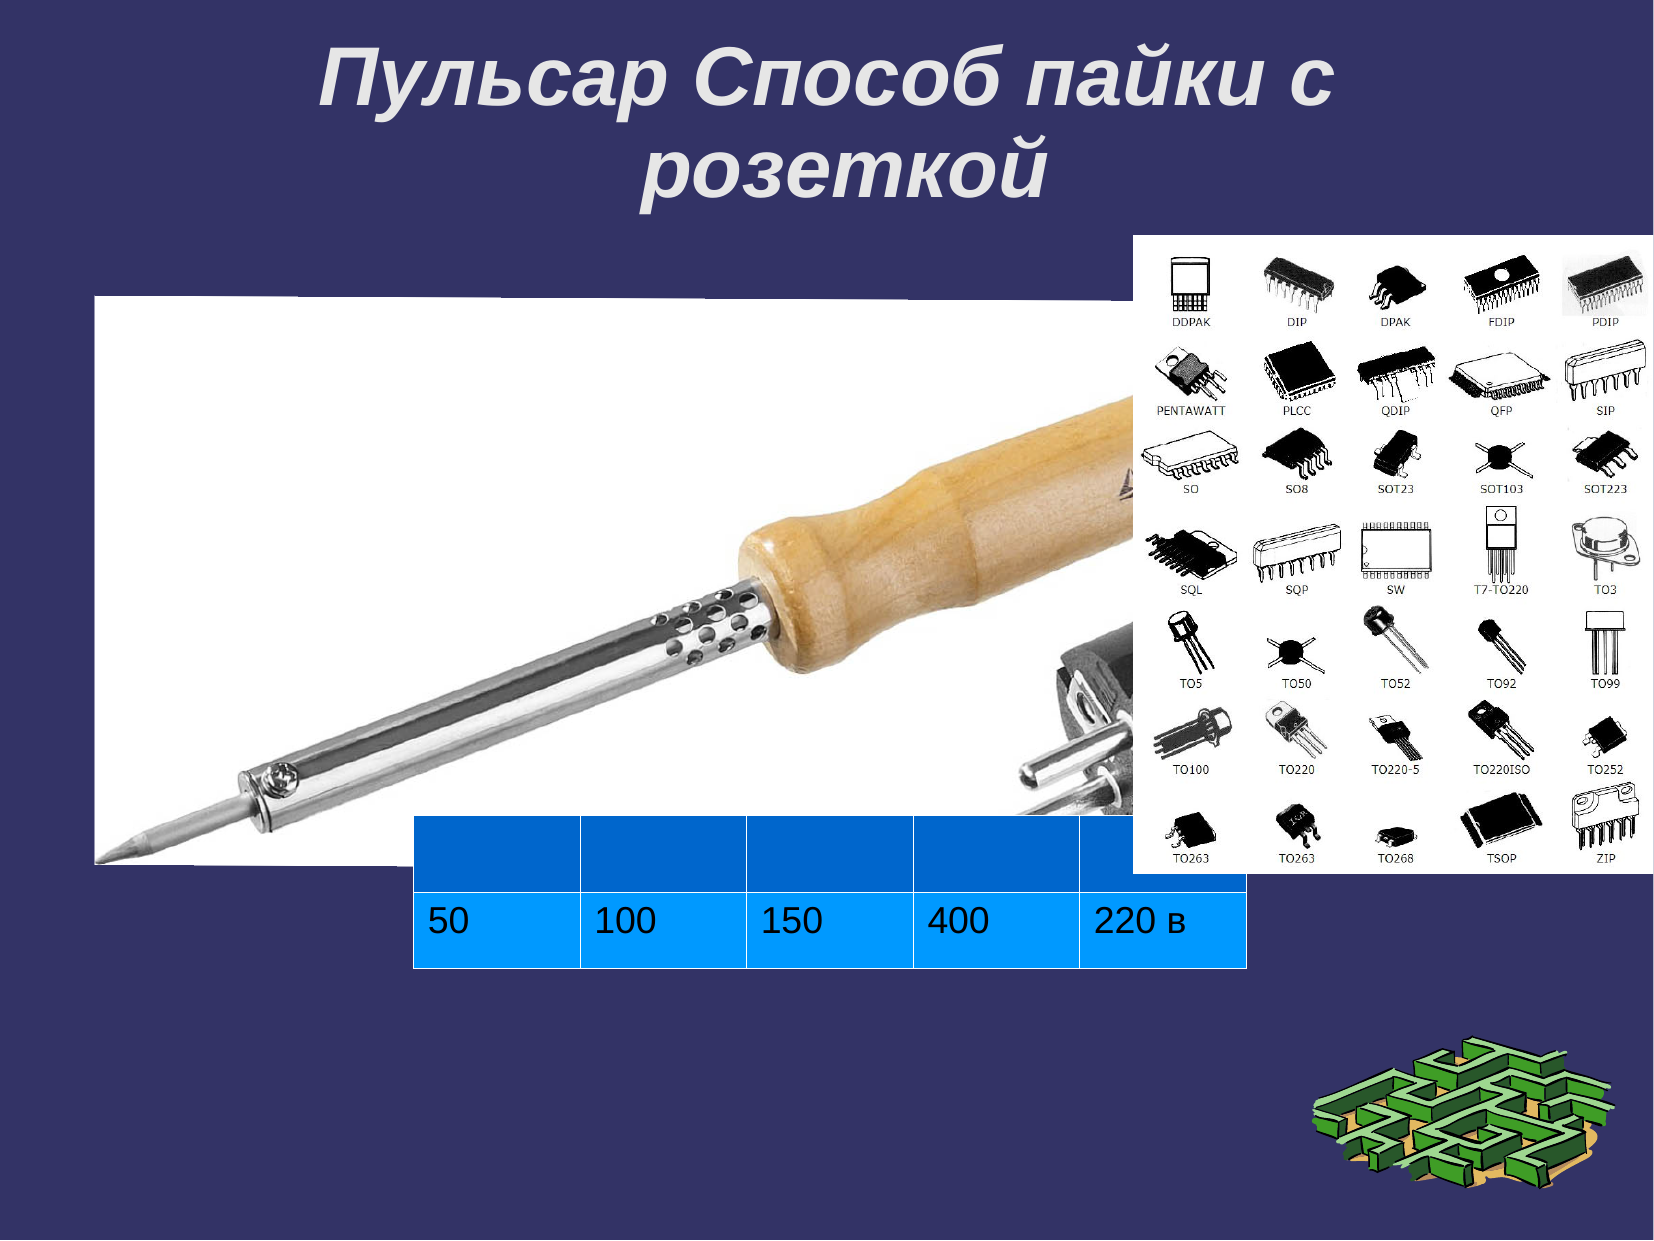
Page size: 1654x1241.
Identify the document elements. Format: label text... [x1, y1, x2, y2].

table_header [414, 816, 580, 892]
table_header [1080, 816, 1246, 892]
table_cell 100 [581, 893, 746, 968]
table_header [914, 816, 1079, 892]
table_cell 220 в [1080, 893, 1246, 968]
table_cell 50 [414, 893, 580, 968]
picture [94, 235, 1654, 875]
table_cell 150 [747, 893, 913, 968]
list Заголовок [178, 865, 1570, 1147]
table_cell 400 [914, 893, 1079, 968]
title Пульсар Способ пайки с розеткой [121, 19, 1534, 227]
table_header [581, 816, 746, 892]
table_header [747, 816, 913, 892]
